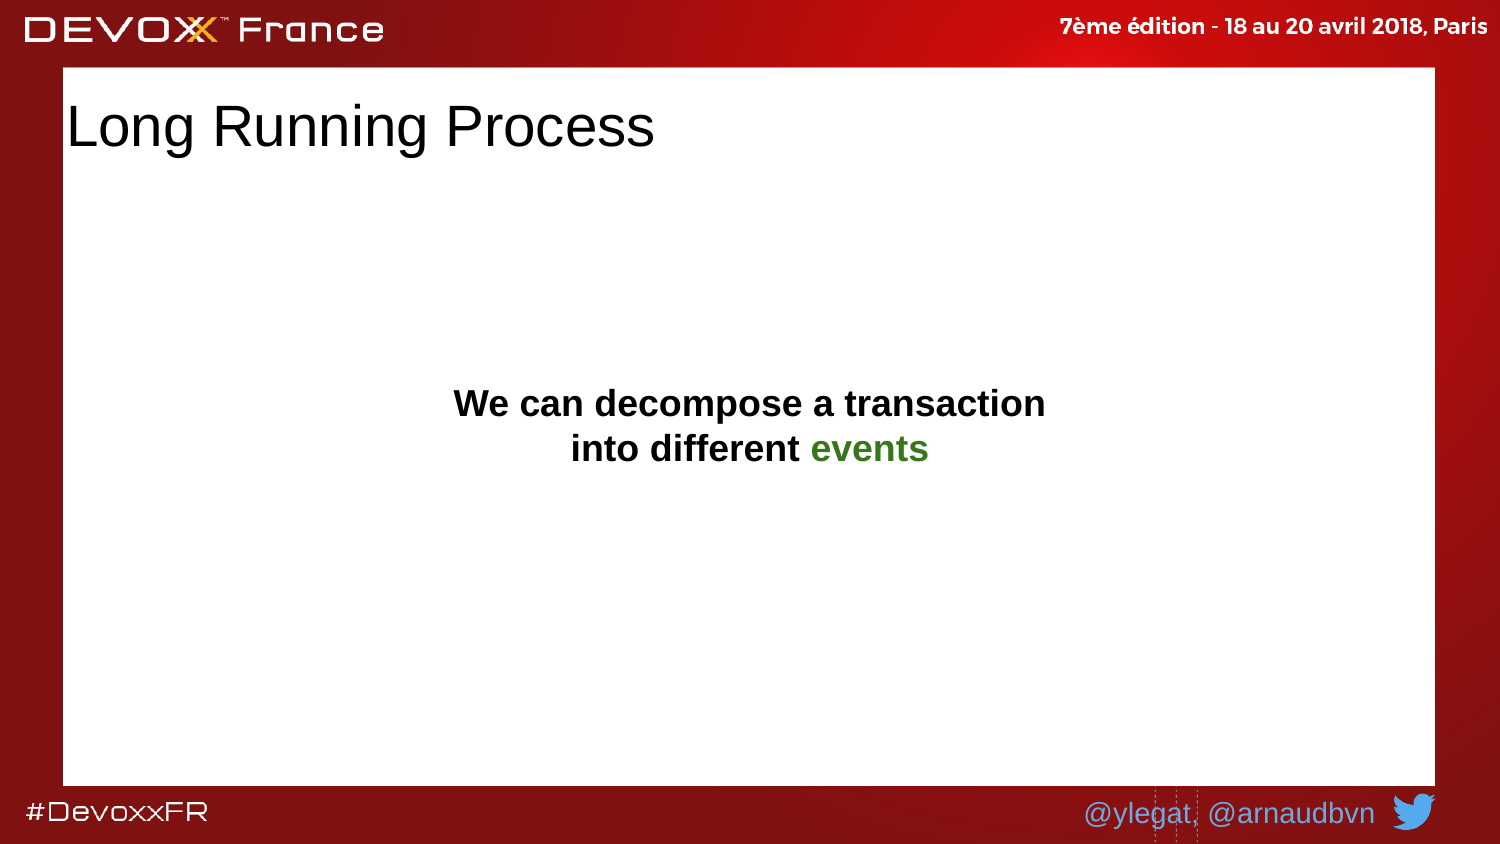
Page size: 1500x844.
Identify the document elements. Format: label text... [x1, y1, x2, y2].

text_box We can decompose a transaction into different events [384, 364, 1116, 480]
title Long Running Process [51, 72, 1449, 167]
text_box @ylegat, @arnaudbvn [1068, 779, 1399, 844]
picture [0, 0, 1500, 844]
